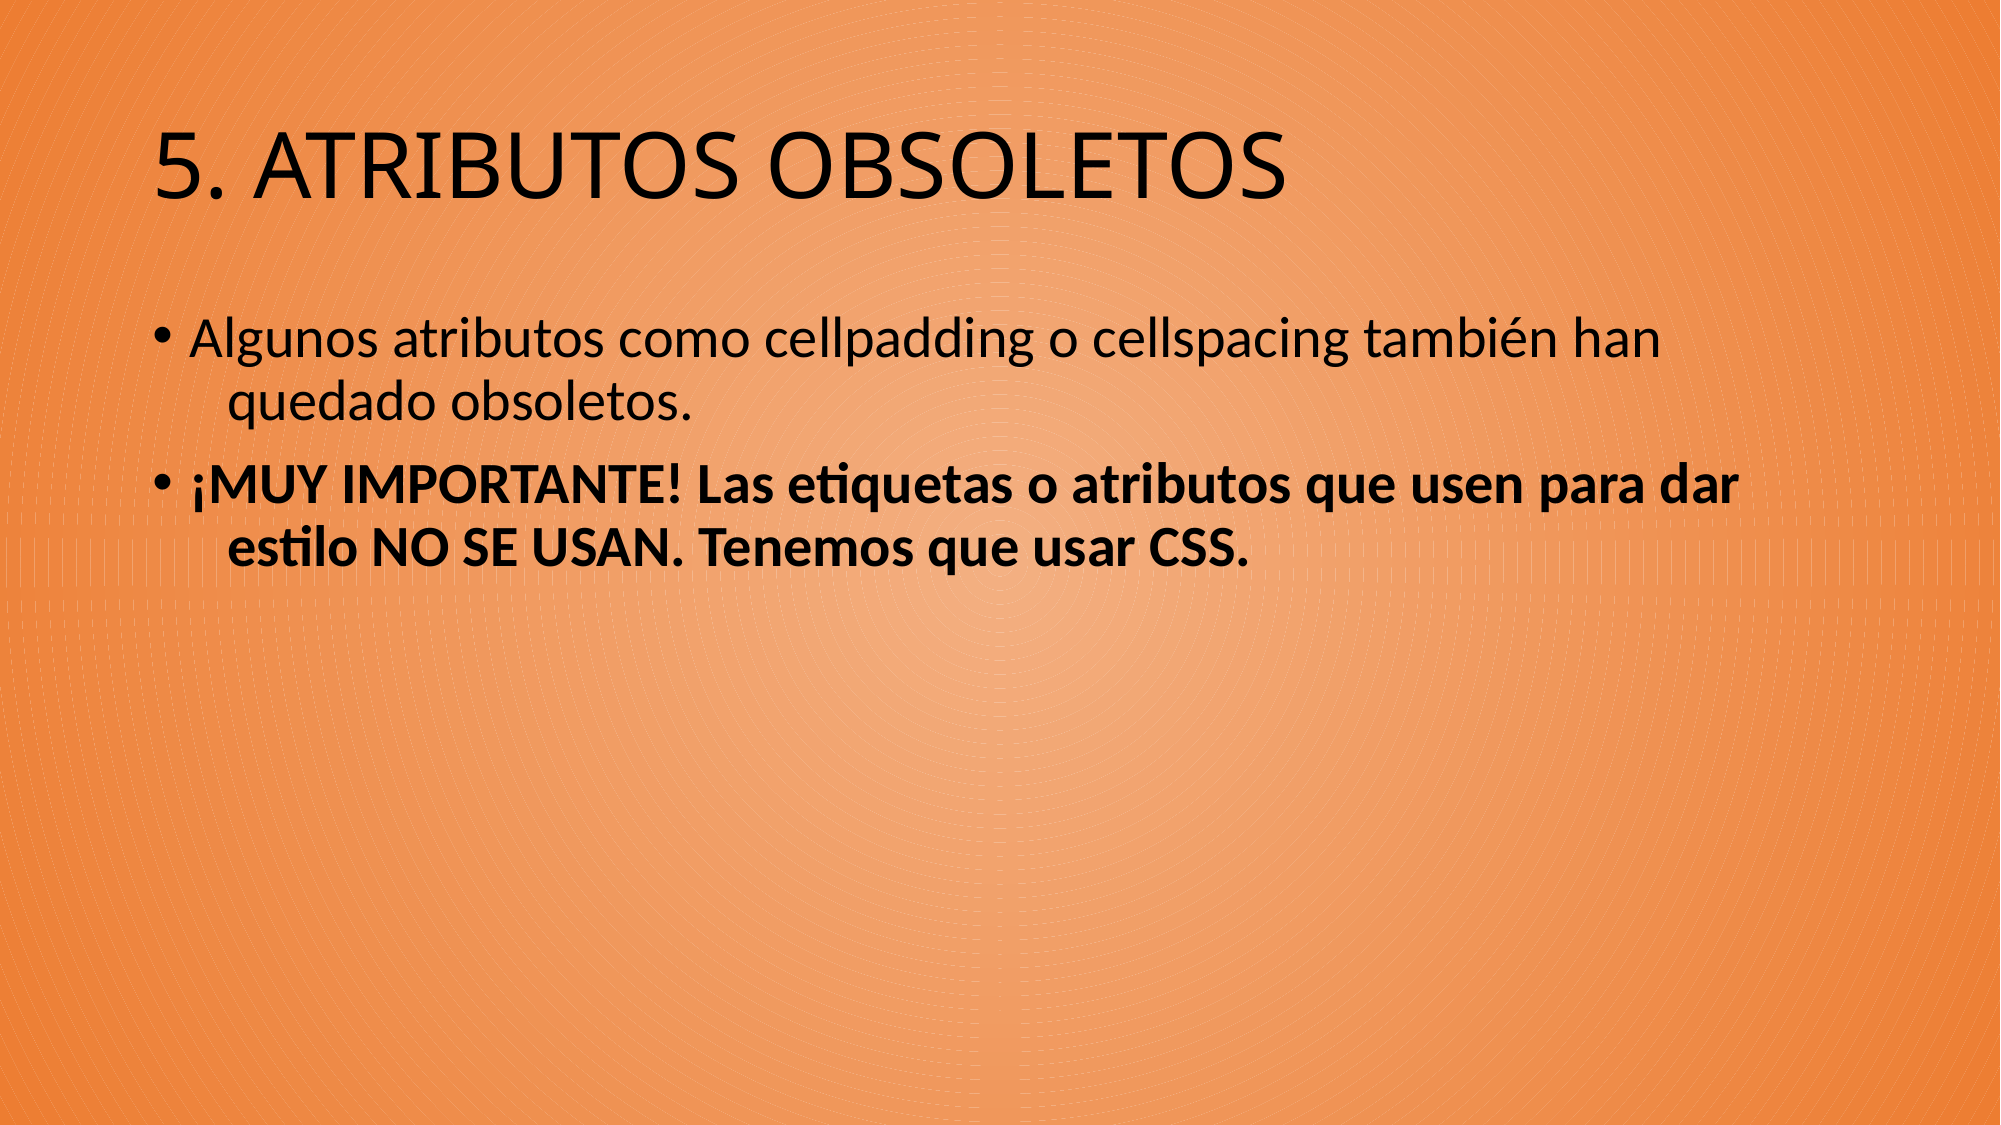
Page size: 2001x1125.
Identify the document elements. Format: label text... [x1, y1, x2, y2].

title 5. ATRIBUTOS OBSOLETOS [137, 59, 1863, 278]
list Algunos atributos como cellpadding o cellspacing también han quedado obsoletos. ¡MUY IMPORTANTE! Las etiquetas o atributos que usen para dar estilo NO SE USAN. Tenemos que usar CSS. [137, 299, 1863, 1014]
